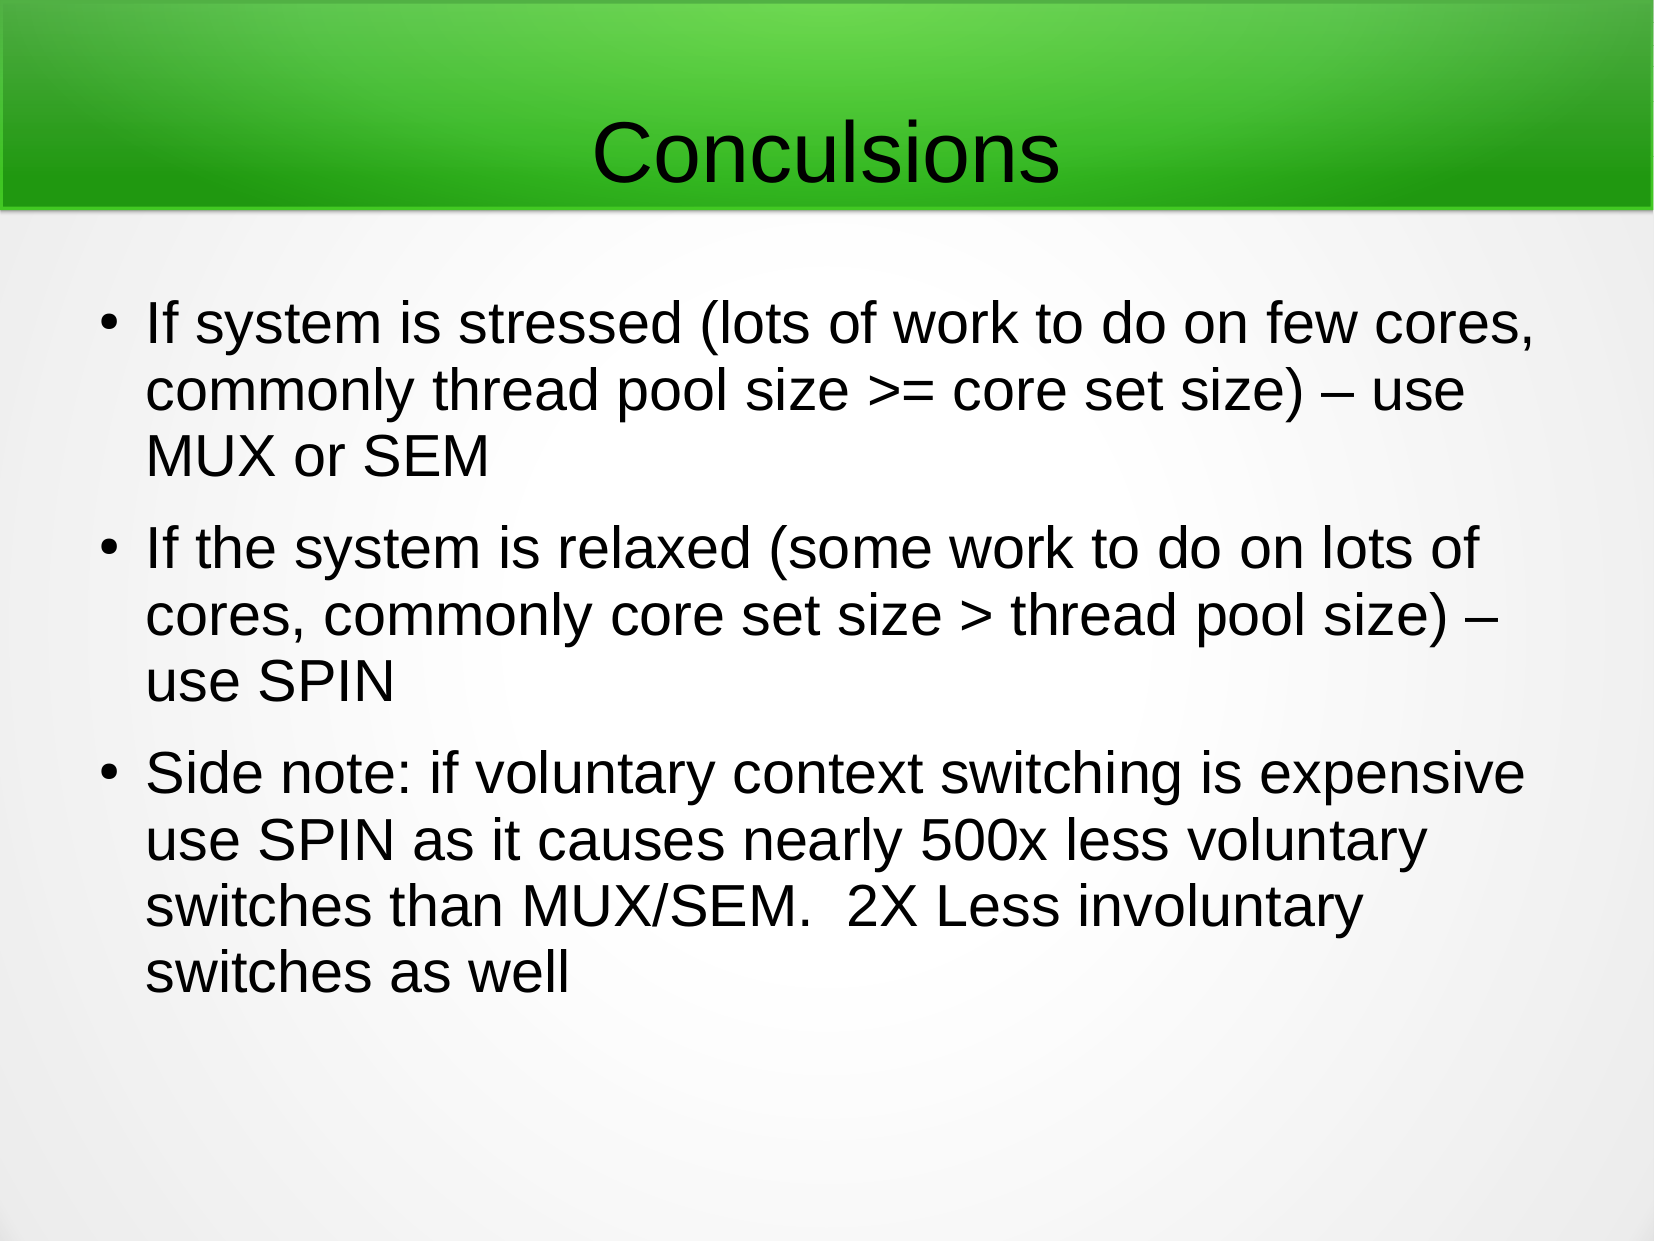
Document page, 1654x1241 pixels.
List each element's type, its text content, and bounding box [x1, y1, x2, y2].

list If system is stressed (lots of work to do on few cores, commonly thread pool size >= core set size) – use MUX or SEM If the system is relaxed (some work to do on lots of cores, commonly core set size > thread pool size) – use SPIN Side note: if voluntary context switching is expensive use SPIN as it causes nearly 500x less voluntary switches than MUX/SEM. 2X Less involuntary switches as well [82, 290, 1571, 1010]
title Conculsions [82, 49, 1571, 257]
